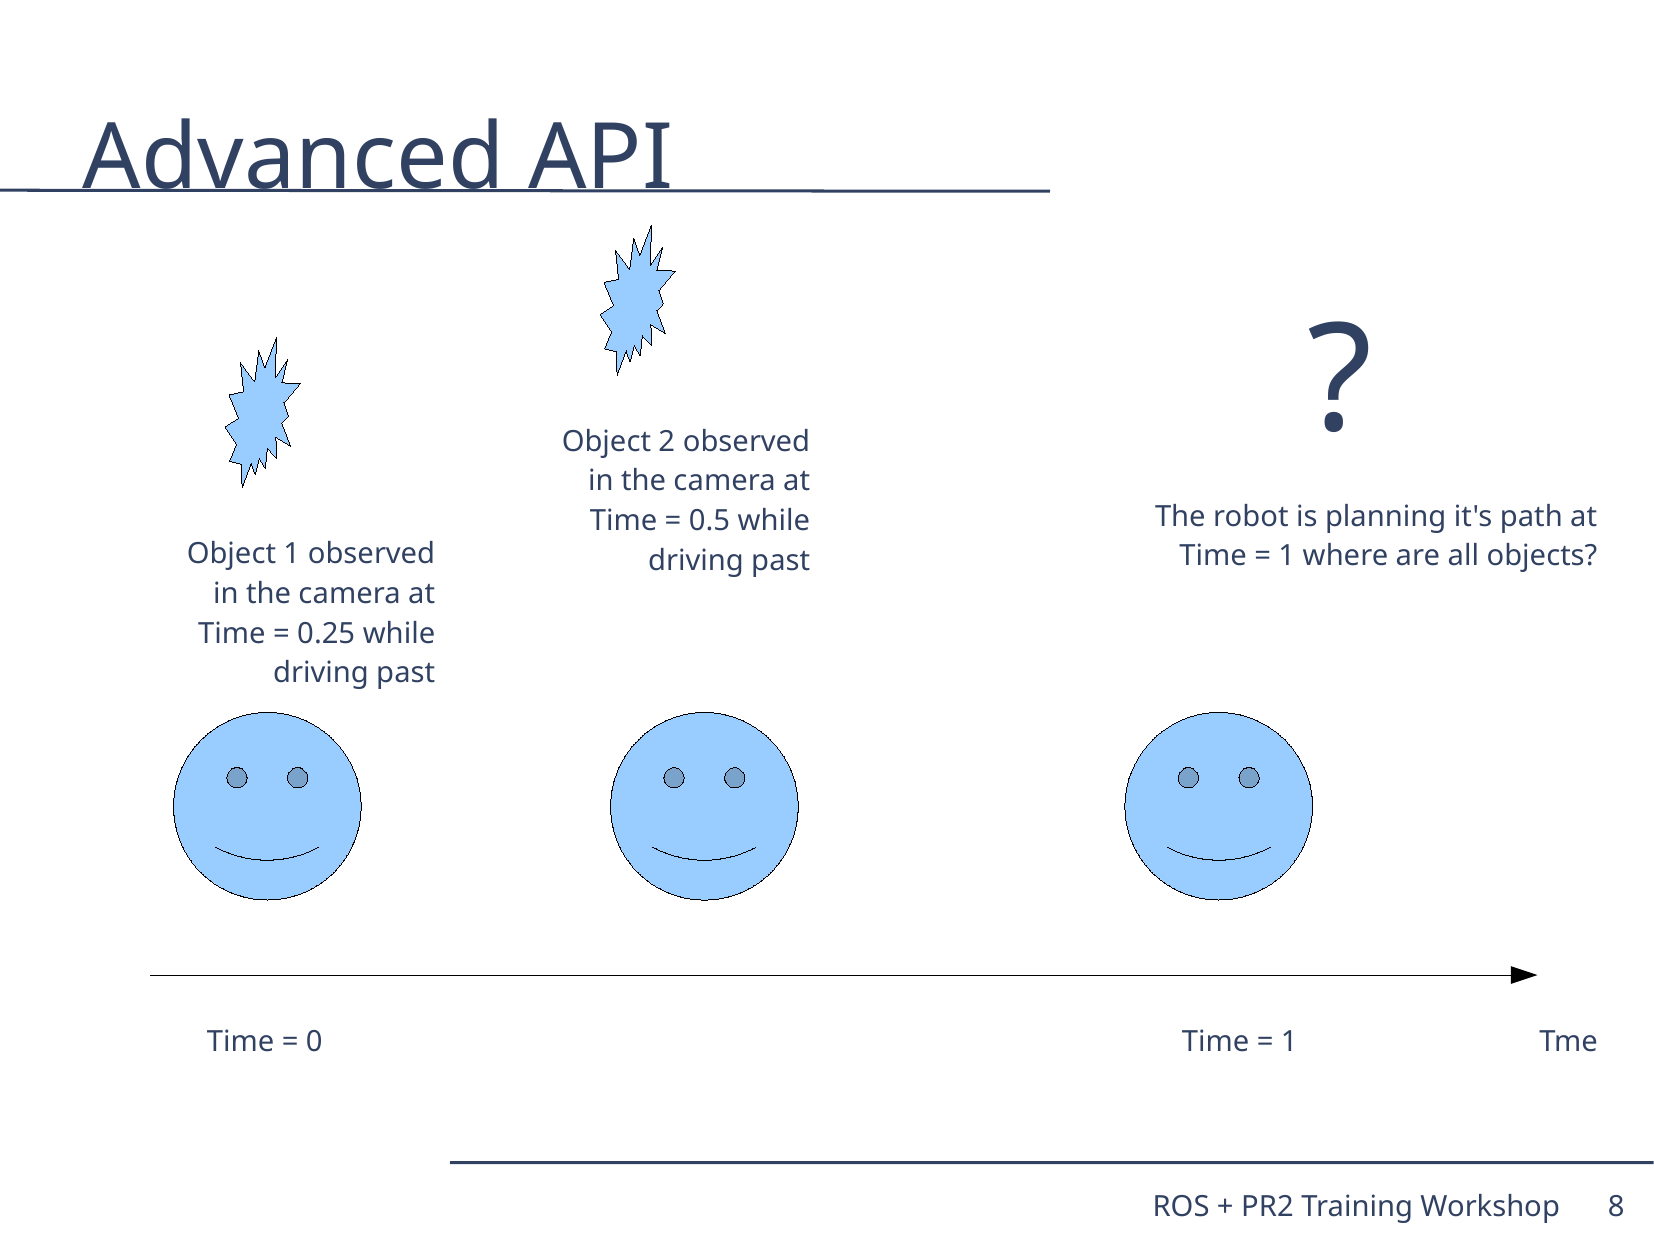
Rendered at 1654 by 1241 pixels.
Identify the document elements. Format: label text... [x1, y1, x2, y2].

text_box [1124, 712, 1313, 901]
text_box The robot is planning it's path at Time = 1 where are all objects? [1087, 487, 1613, 571]
text_box [225, 337, 301, 488]
text_box ? [1200, 262, 1388, 453]
text_box Time = 0 [150, 1012, 338, 1062]
text_box [600, 225, 676, 376]
text_box [610, 712, 799, 901]
title Advanced API [82, 49, 1571, 257]
text_box Object 1 observed in the camera at Time = 0.25 while driving past [150, 525, 451, 677]
text_box Object 2 observed in the camera at Time = 0.5 while driving past [525, 412, 826, 565]
text_box Tme [1425, 1012, 1613, 1062]
text_box Time = 1 [1125, 1012, 1313, 1062]
text_box [173, 712, 362, 901]
